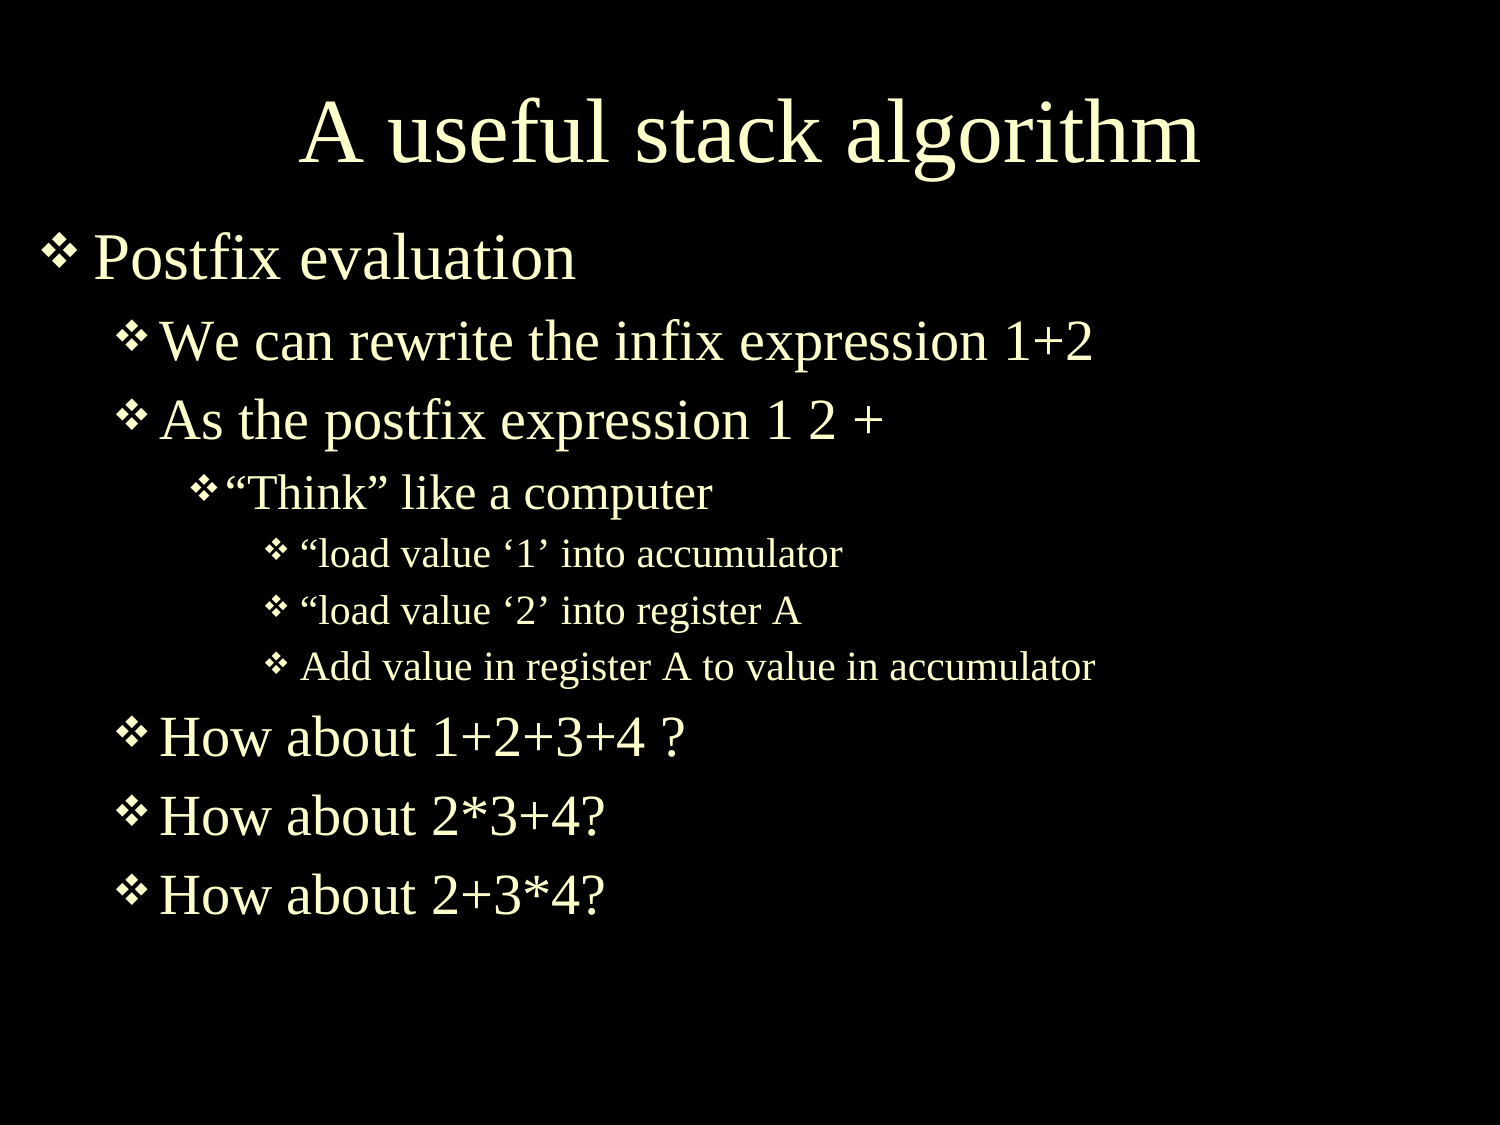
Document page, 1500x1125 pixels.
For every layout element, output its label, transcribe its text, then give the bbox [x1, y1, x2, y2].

title A useful stack algorithm [22, 62, 1480, 201]
list Postfix evaluation We can rewrite the infix expression 1+2 As the postfix expression 1 2 + “Think” like a computer “load value ‘1’ into accumulator “load value ‘2’ into register A Add value in register A to value in accumulator How about 1+2+3+4 ? How about 2*3+4? How about 2+3*4? [22, 212, 1482, 1026]
